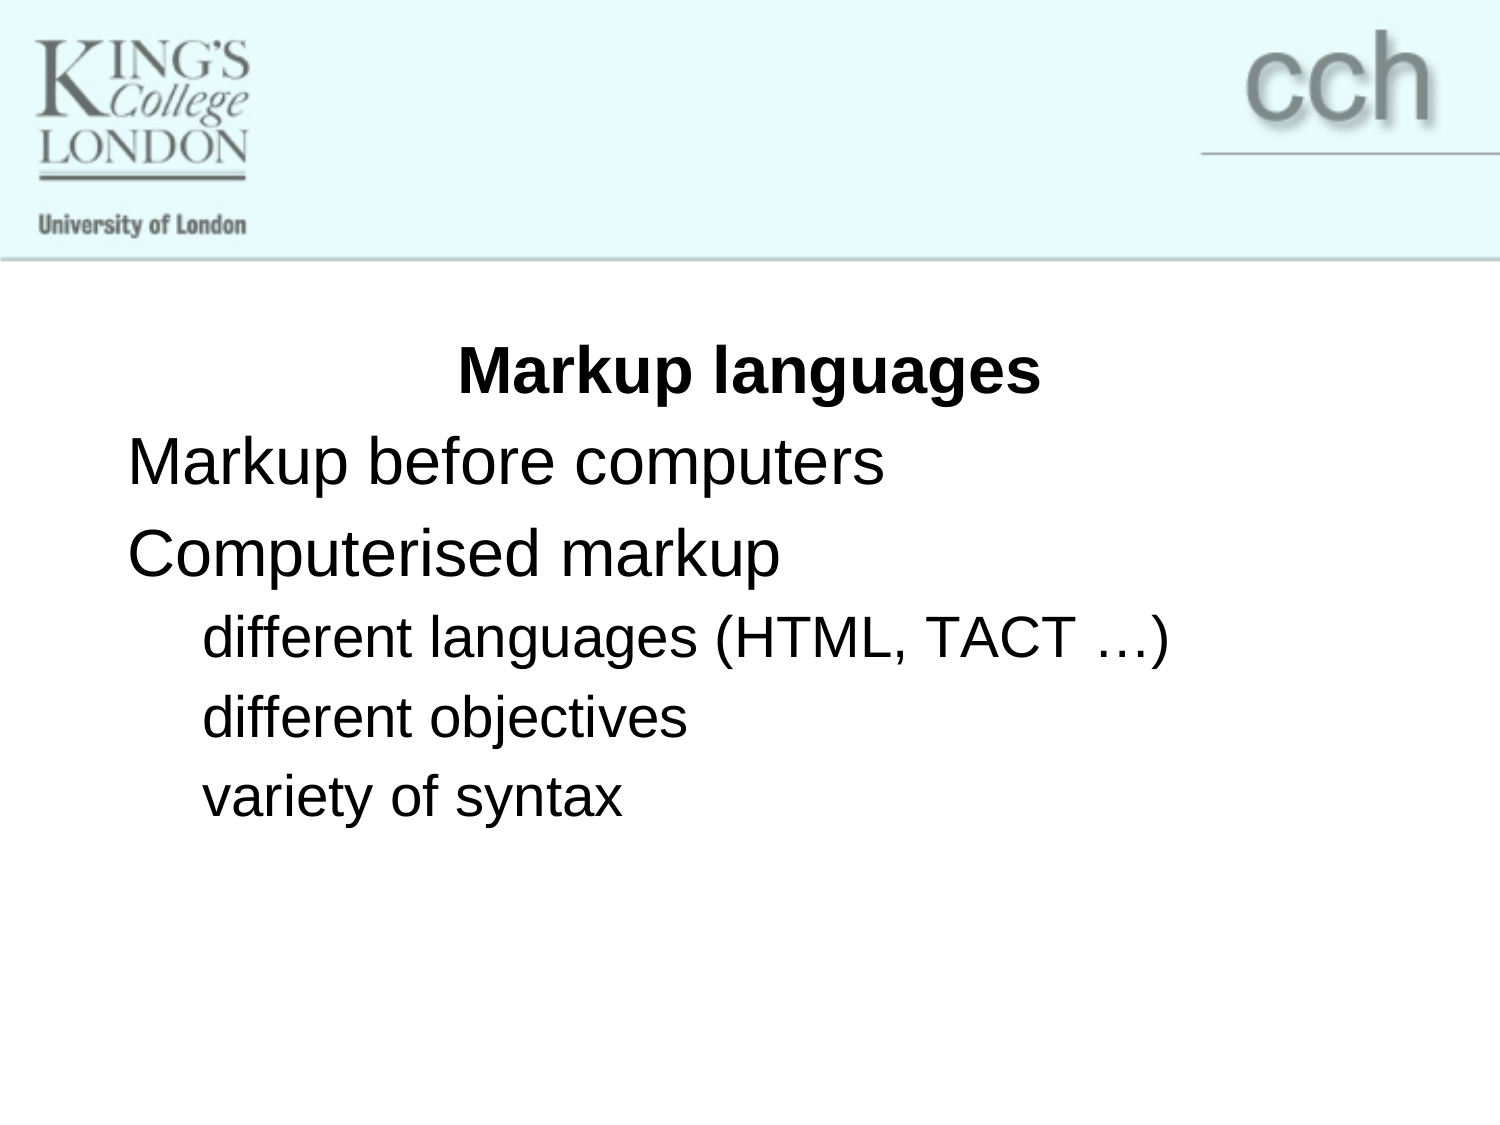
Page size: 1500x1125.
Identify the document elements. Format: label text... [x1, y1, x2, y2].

list Markup languages Markup before computers Computerised markup different languages (HTML, TACT …) different objectives variety of syntax [112, 324, 1388, 1001]
picture [0, 0, 1500, 1125]
